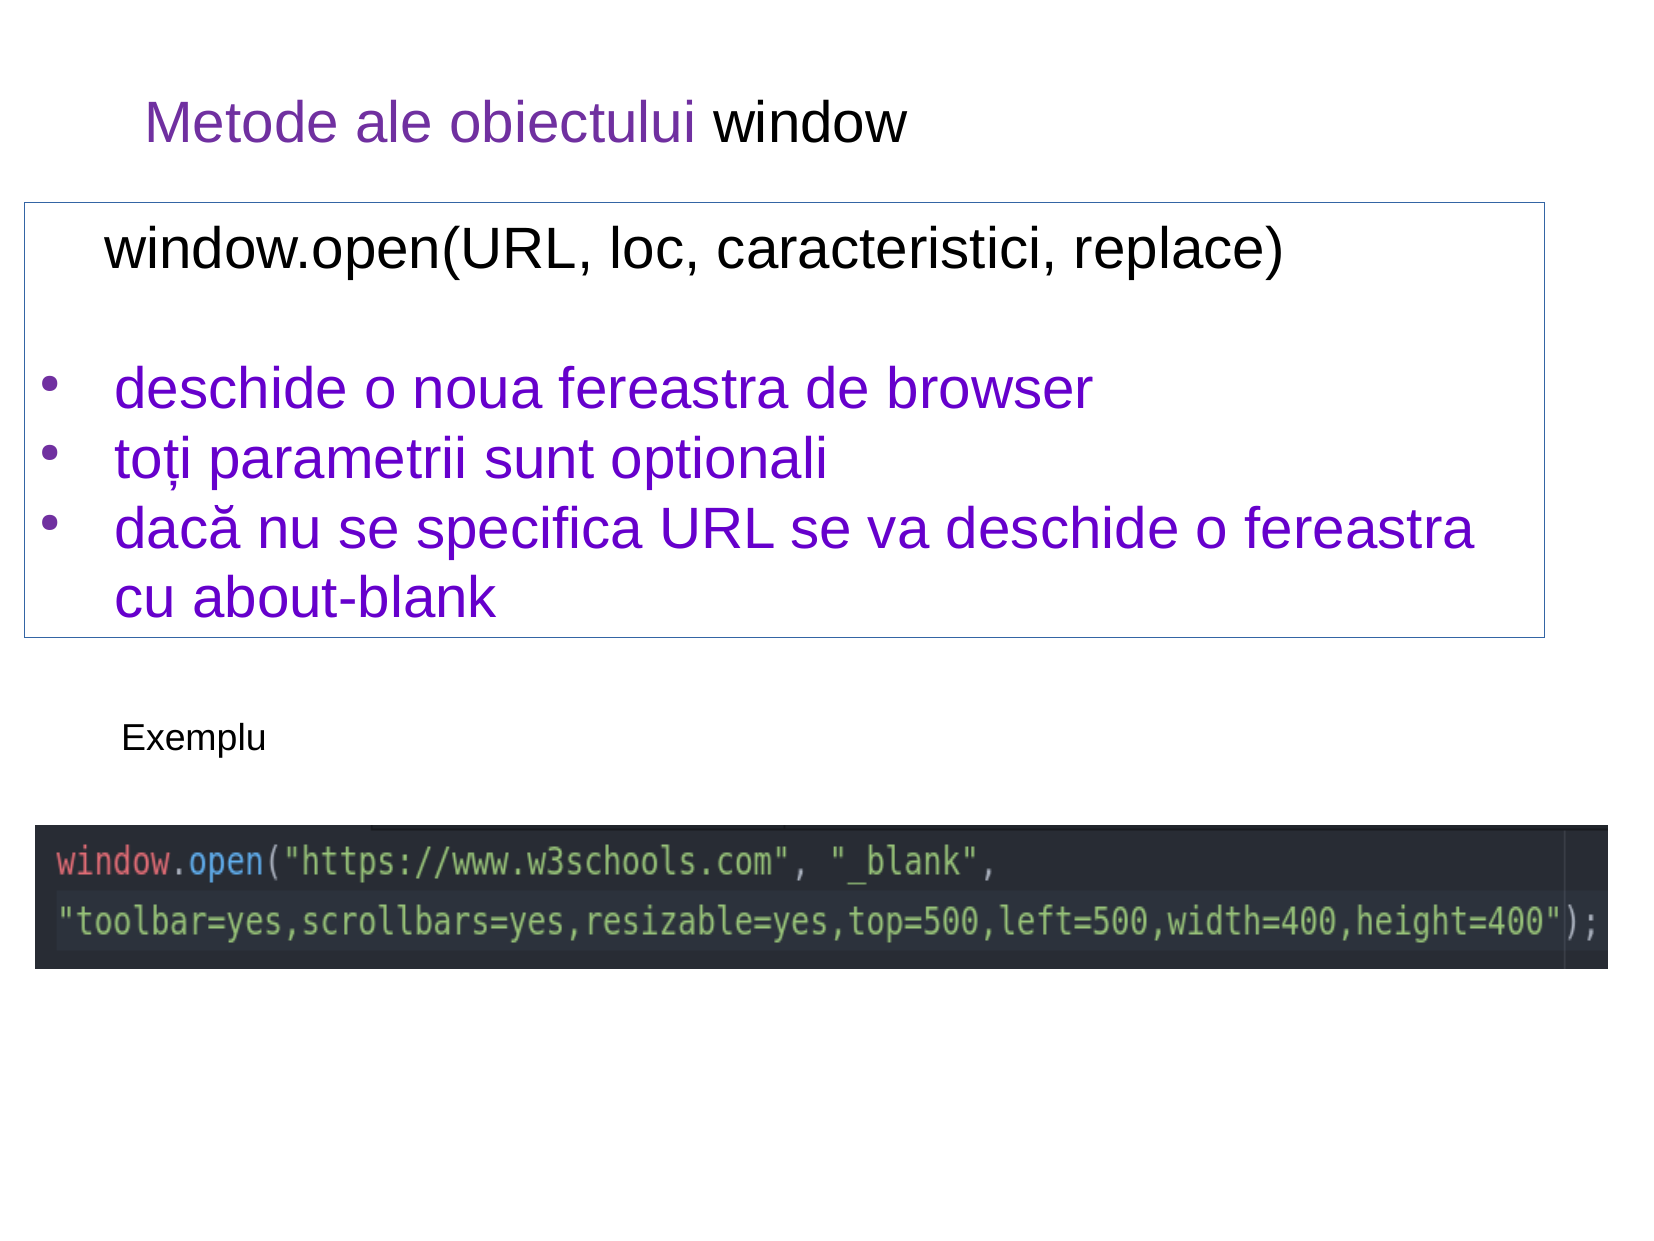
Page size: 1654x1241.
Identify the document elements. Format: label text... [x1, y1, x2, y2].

text_box window.open(URL, loc, caracteristici, replace) deschide o noua fereastra de browser toți parametrii sunt optionali dacă nu se specifica URL se va deschide o fereastra cu about-blank [24, 202, 1545, 638]
text_box Metode ale obiectului window [129, 82, 923, 163]
text_box Exemplu [106, 708, 282, 766]
picture [35, 825, 1608, 969]
